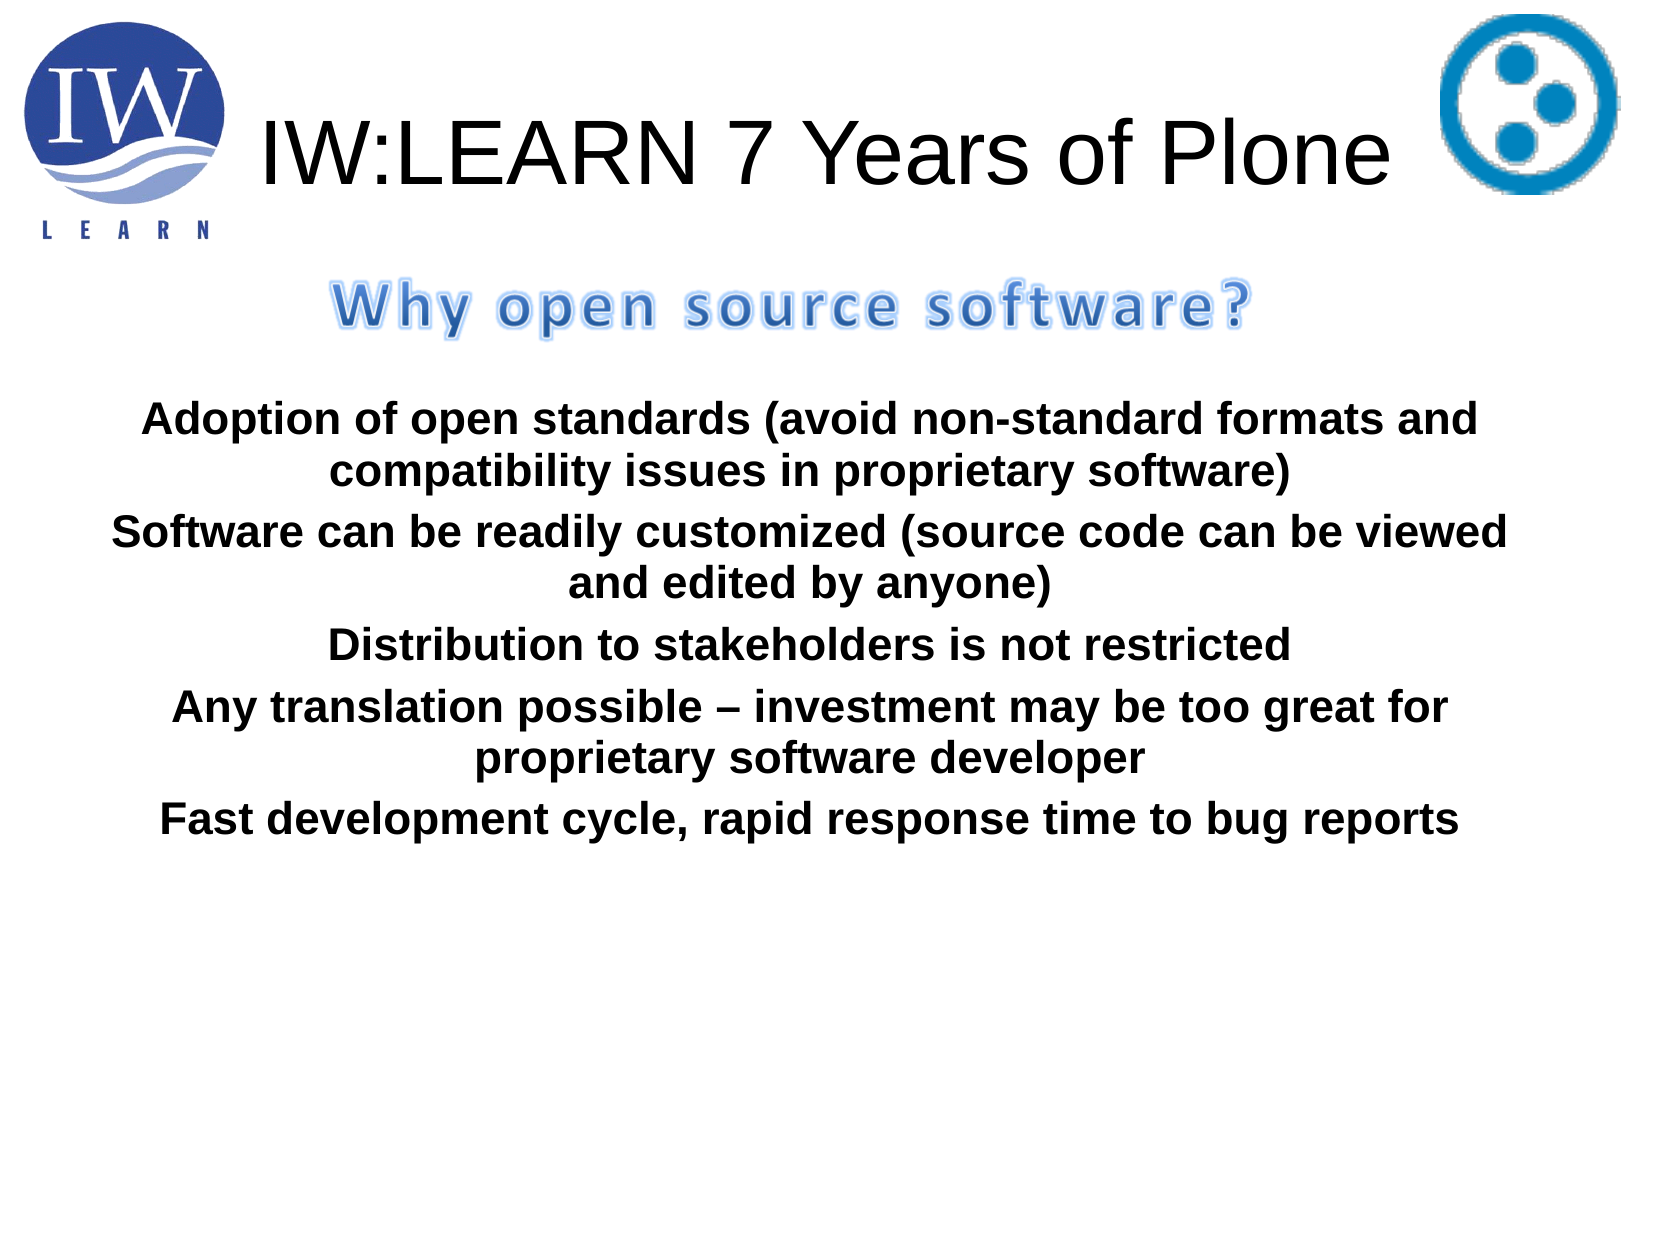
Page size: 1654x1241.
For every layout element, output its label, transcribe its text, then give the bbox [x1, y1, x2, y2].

subtitle Adoption of open standards (avoid non-standard formats and compatibility issues in proprietary software) Software can be readily customized (source code can be viewed and edited by anyone) Distribution to stakeholders is not restricted Any translation possible – investment may be too great for proprietary software developer Fast development cycle, rapid response time to bug reports [82, 290, 1538, 1010]
picture [1541, 14, 1621, 196]
picture [6, 7, 241, 257]
picture [1440, 117, 1516, 196]
picture [1440, 14, 1515, 90]
picture [1455, 29, 1601, 178]
title IW:LEARN 7 Years of Plone [241, 49, 1571, 257]
picture [285, 239, 1323, 389]
